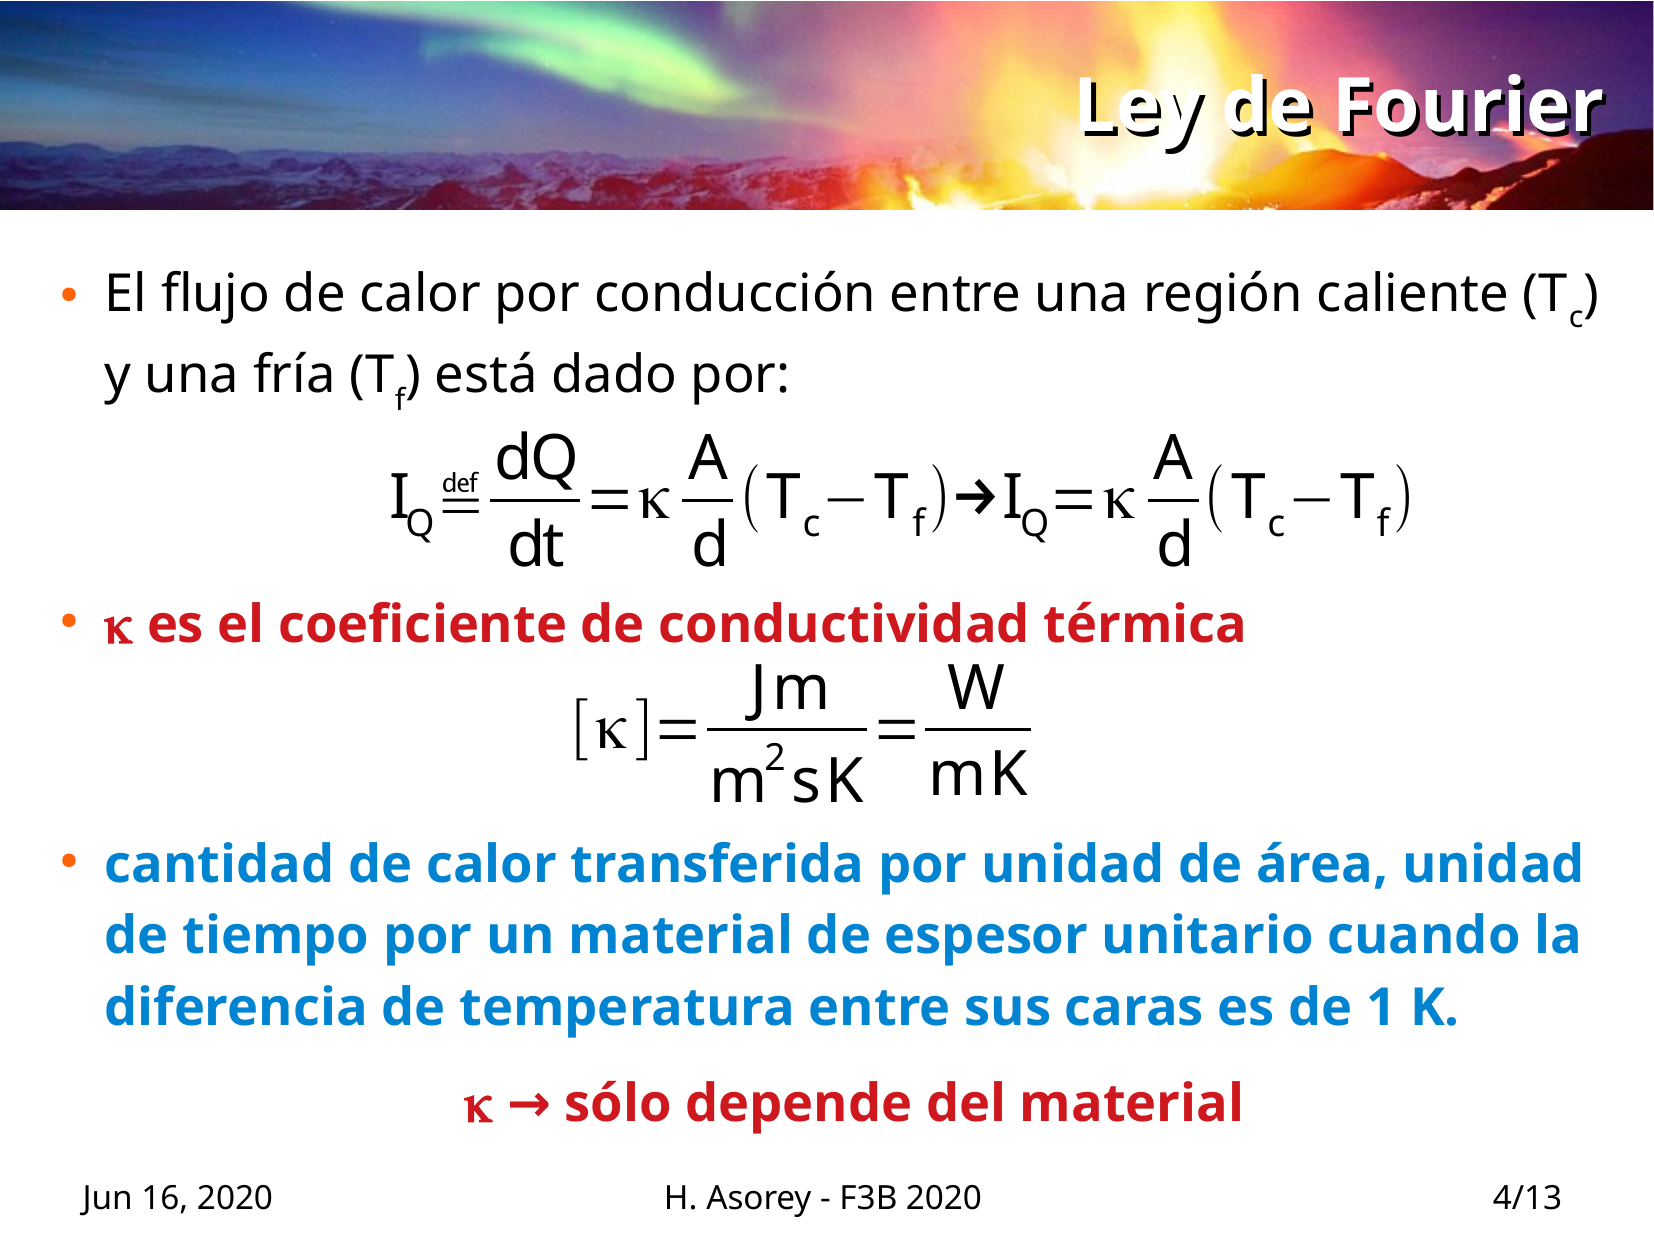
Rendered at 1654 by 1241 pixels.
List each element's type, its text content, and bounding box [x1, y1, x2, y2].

chart [566, 649, 1041, 818]
chart [383, 419, 1421, 582]
list El flujo de calor por conducción entre una región caliente (Tc) y una fría (Tf) está dado por: k es el coeficiente de conductividad térmica cantidad de calor transferida por unidad de área, unidad de tiempo por un material de espesor unitario cuando la diferencia de temperatura entre sus caras es de 1 K. k → sólo depende del material [45, 255, 1606, 1156]
picture [0, 1, 1654, 210]
title Ley de Fourier [45, 15, 1606, 191]
